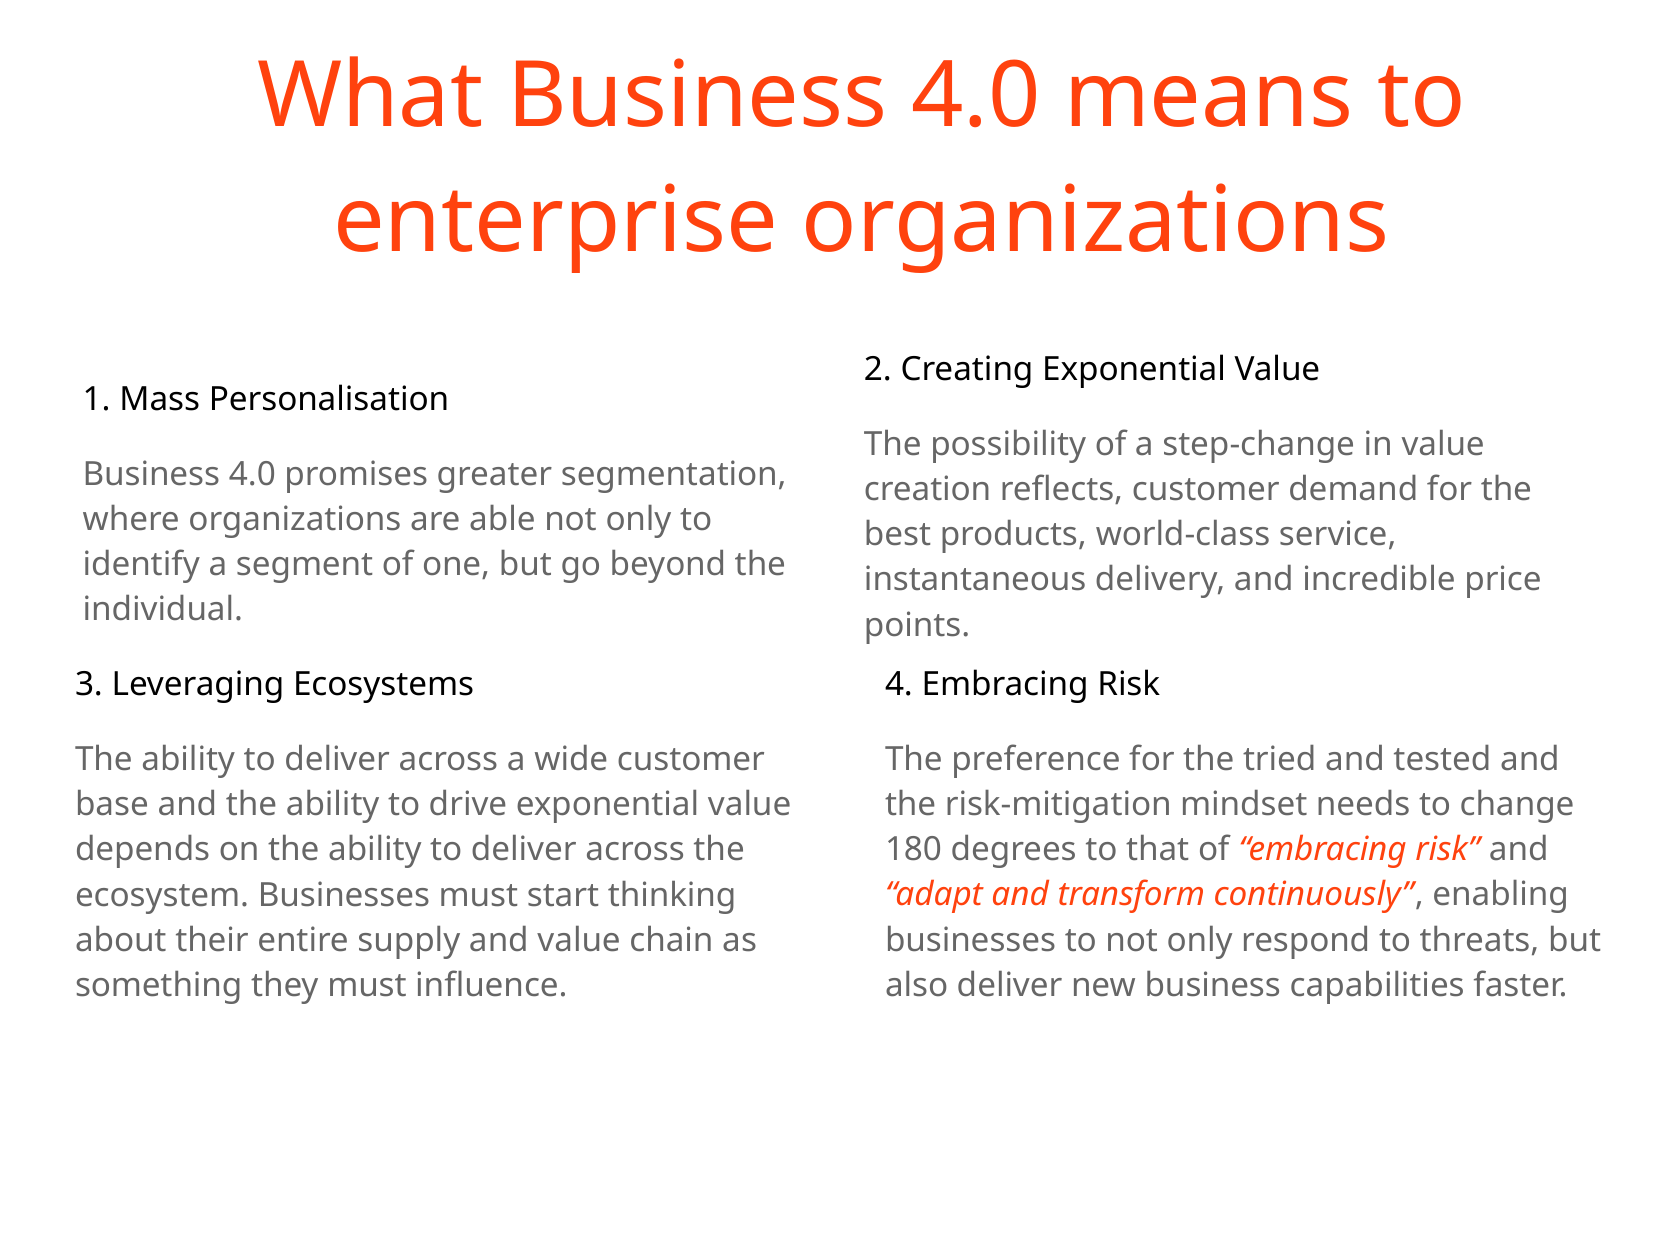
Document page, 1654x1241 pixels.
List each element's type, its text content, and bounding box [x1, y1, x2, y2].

title What Business 4.0 means to enterprise organizations [82, 40, 1571, 266]
list 2. Creating Exponential Value The possibility of a step-change in value creation reflects, customer demand for the best products, world-class service, instantaneous delivery, and incredible price points. [863, 345, 1591, 616]
list 3. Leveraging Ecosystems The ability to deliver across a wide customer base and the ability to drive exponential value depends on the ability to deliver across the ecosystem. Businesses must start thinking about their entire supply and value chain as something they must influence. [75, 660, 802, 976]
list 4. Embracing Risk The preference for the tried and tested and the risk-mitigation mindset needs to change 180 degrees to that of “embracing risk” and “adapt and transform continuously”, enabling businesses to not only respond to threats, but also deliver new business capabilities faster. [885, 660, 1612, 1051]
list 1. Mass Personalisation Business 4.0 promises greater segmentation, where organizations are able not only to identify a segment of one, but go beyond the individual. [82, 375, 809, 655]
